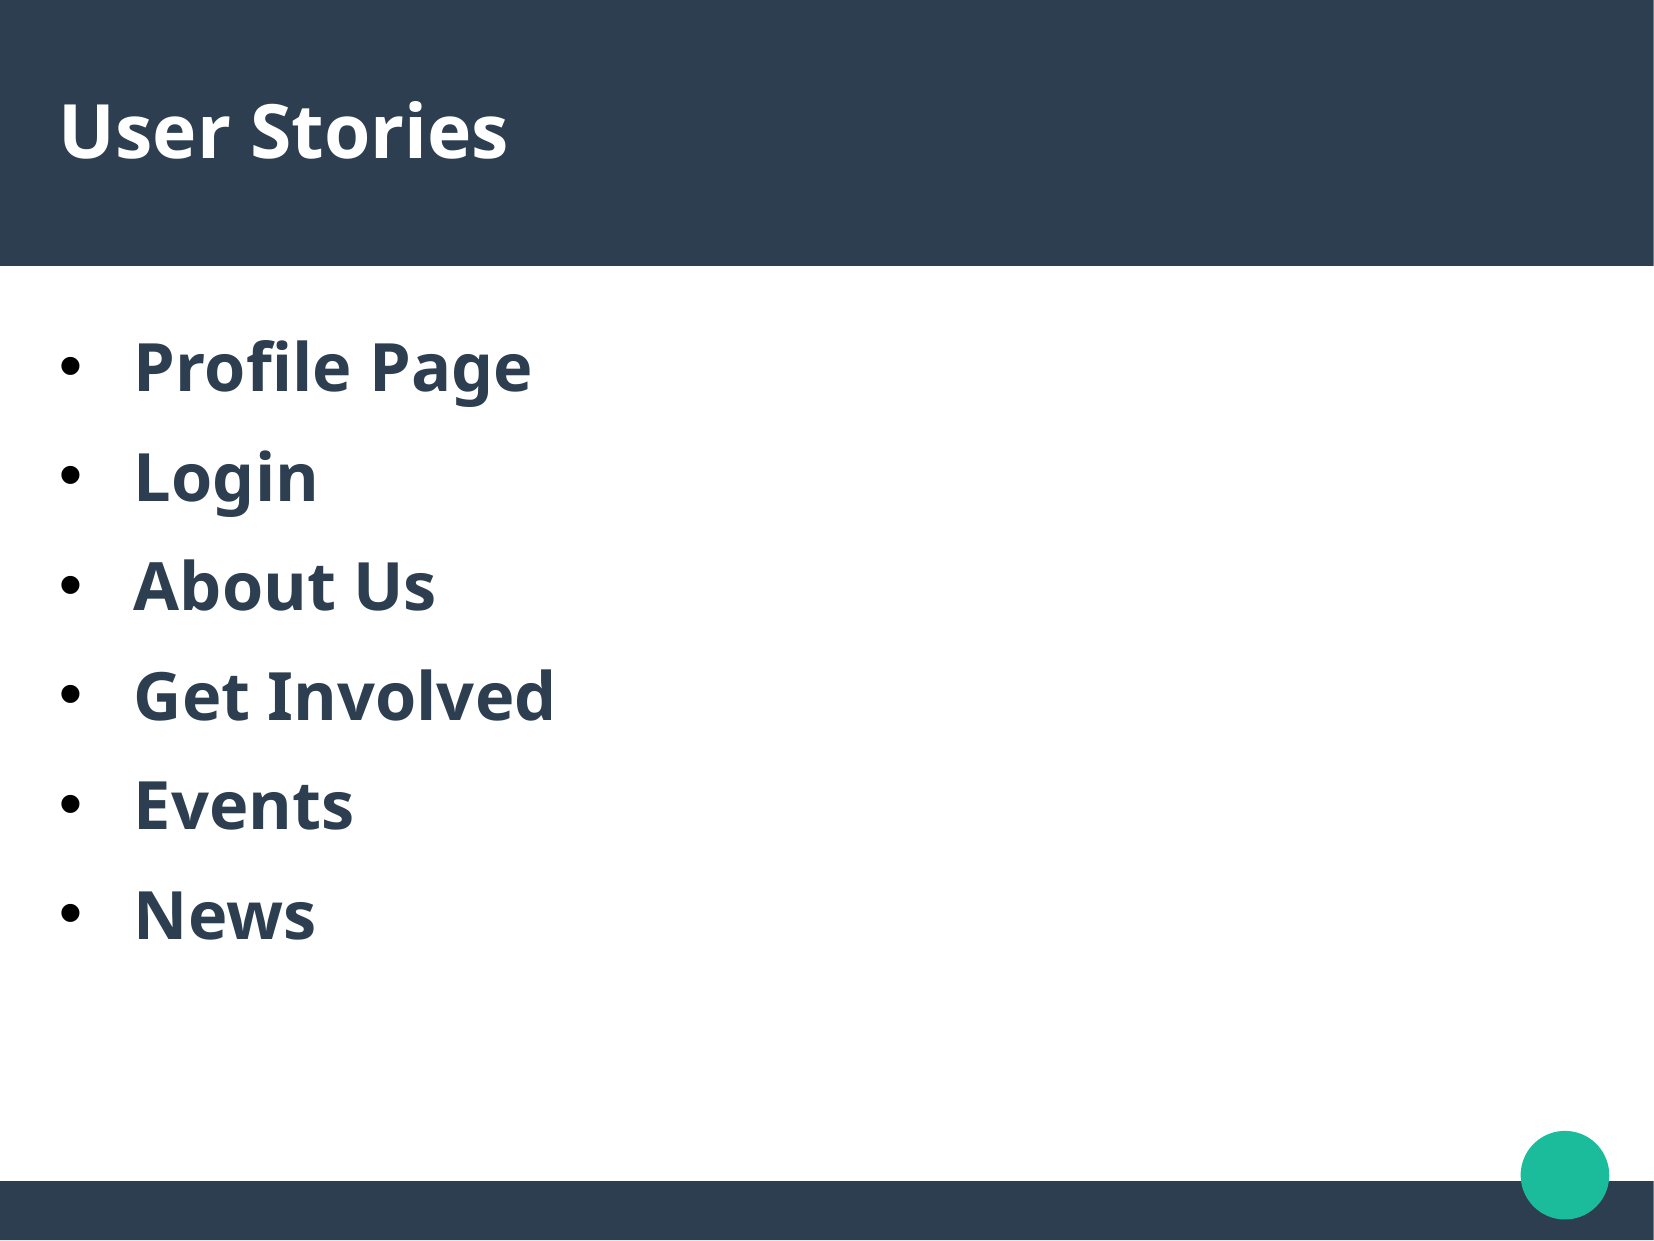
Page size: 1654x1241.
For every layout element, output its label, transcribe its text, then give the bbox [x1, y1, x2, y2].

title User Stories [59, 49, 1595, 207]
list Profile Page Login About Us Get Involved Events News [59, 324, 1595, 1152]
